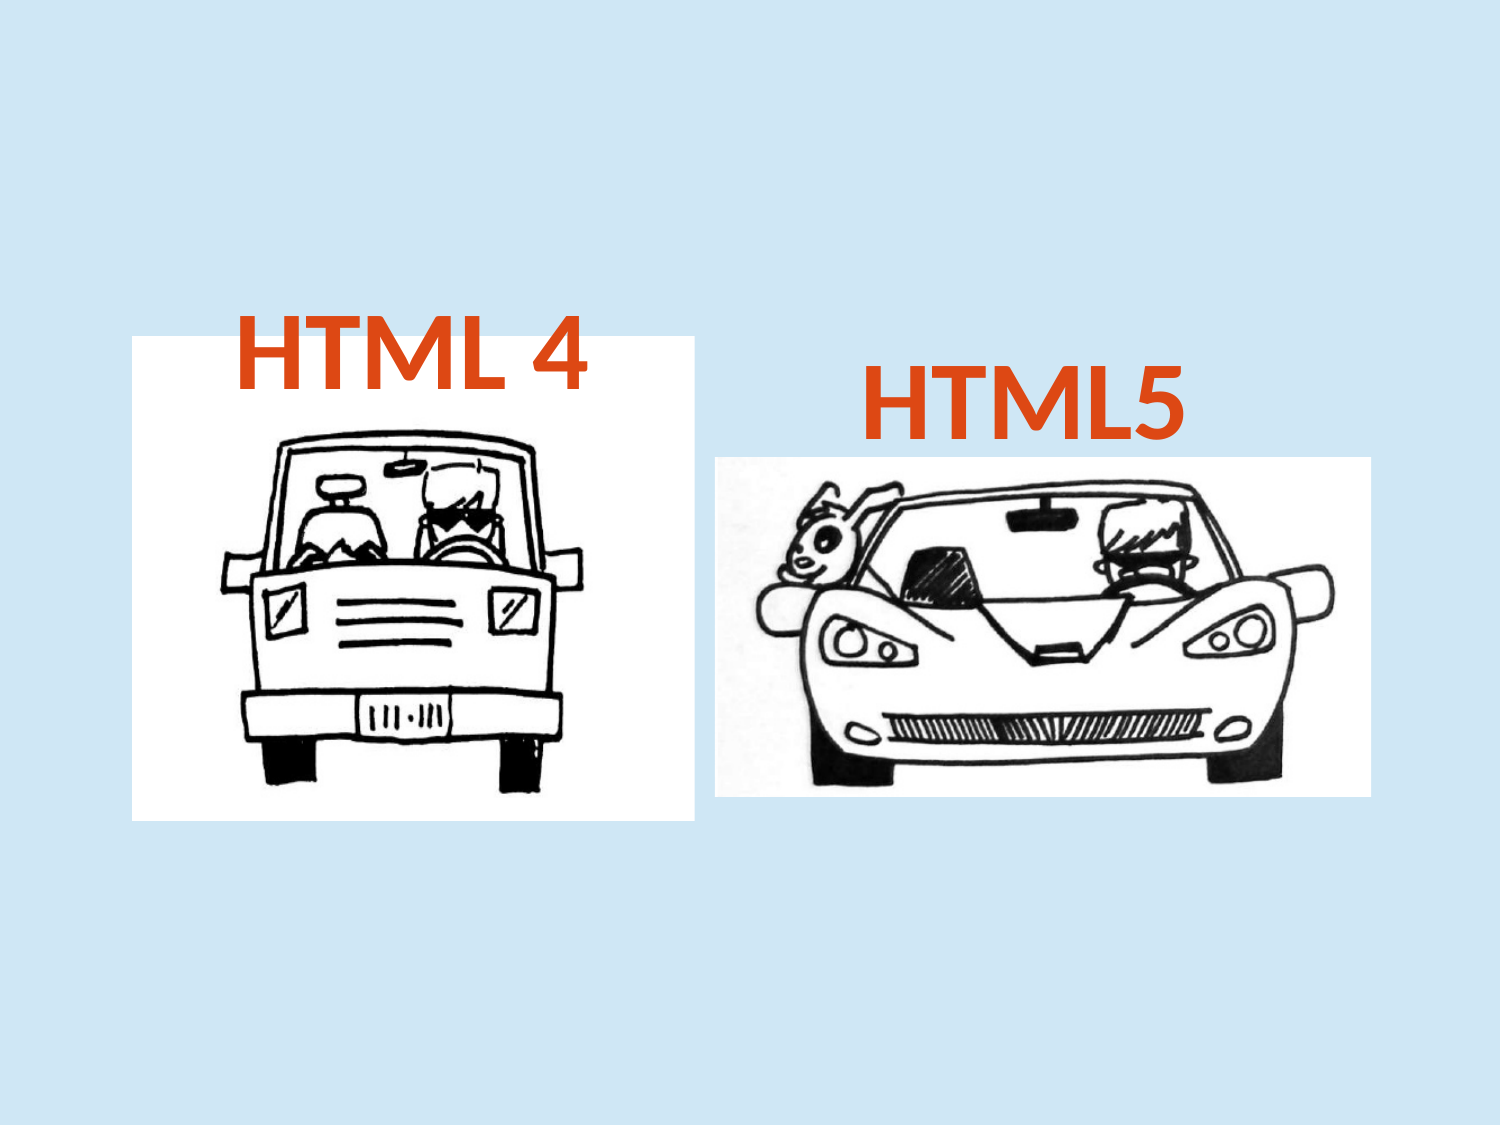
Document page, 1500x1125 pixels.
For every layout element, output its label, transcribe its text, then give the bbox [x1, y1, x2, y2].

picture [714, 470, 1372, 797]
picture [132, 420, 695, 821]
text_box HTML 4 [0, 269, 824, 420]
text_box HTML5 [623, 319, 1453, 470]
